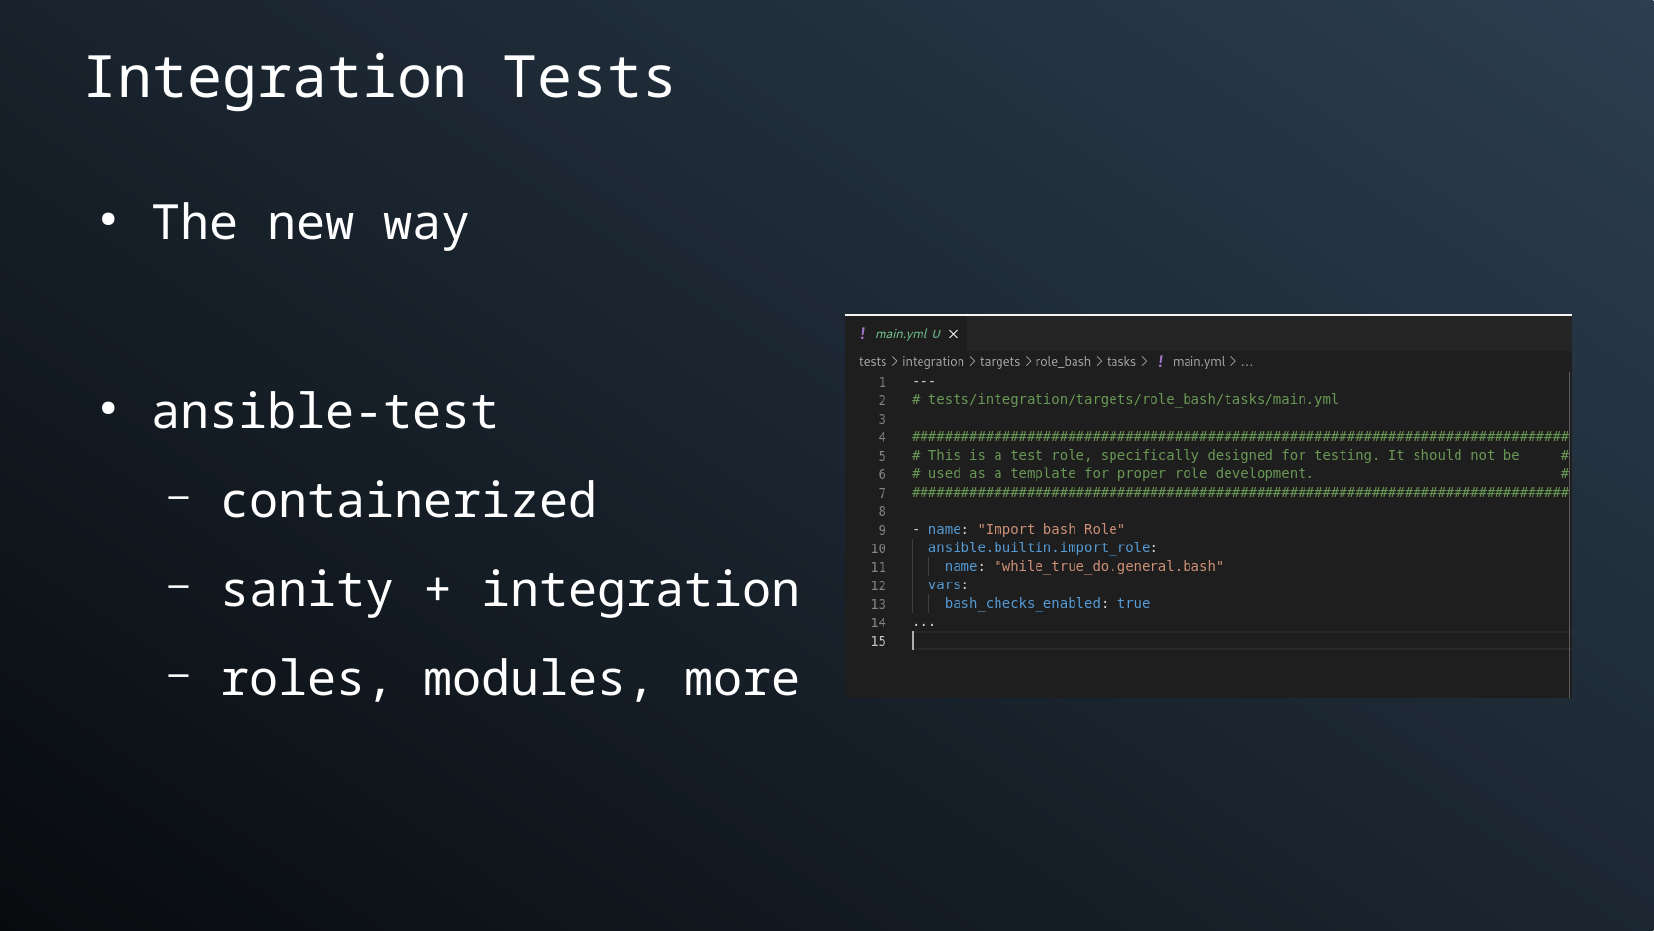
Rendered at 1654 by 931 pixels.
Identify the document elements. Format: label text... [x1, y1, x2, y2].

list The new way ansible-test containerized sanity + integration roles, modules, more [82, 187, 809, 826]
title Integration Tests [82, 37, 1388, 113]
picture [845, 226, 1572, 786]
